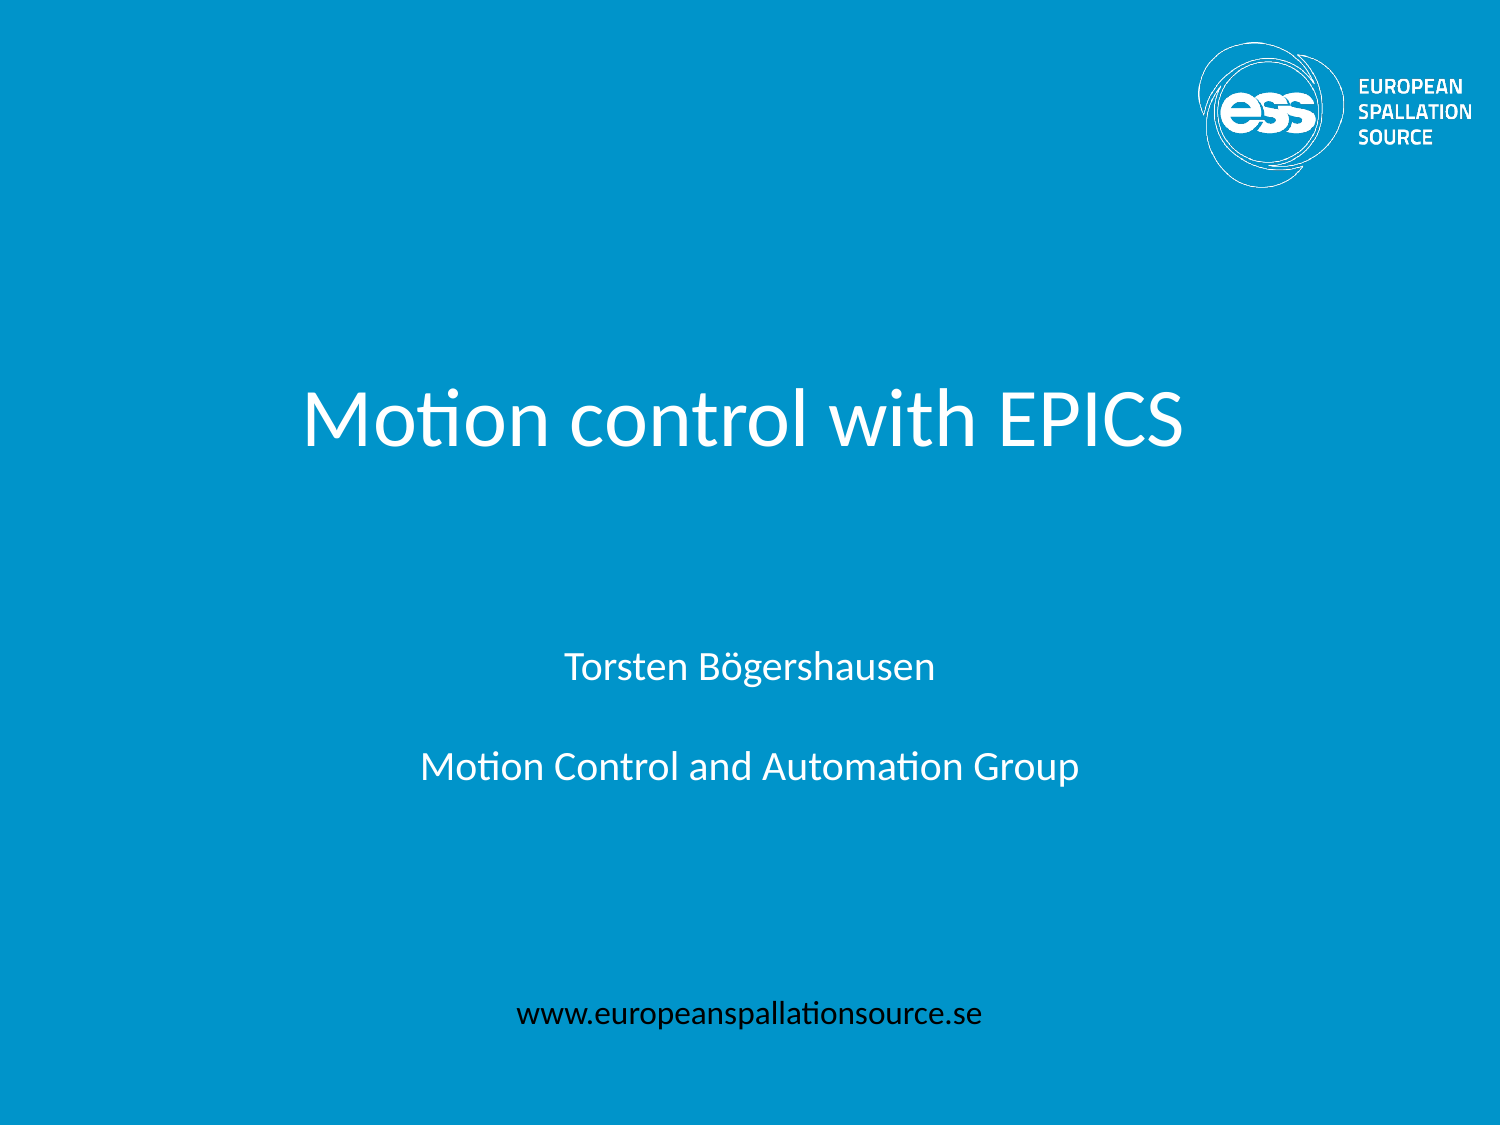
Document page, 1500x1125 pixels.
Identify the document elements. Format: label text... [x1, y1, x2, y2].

picture [1429, 105, 1438, 118]
picture [1413, 79, 1422, 93]
text_box www.europeanspallationsource.se [374, 975, 1125, 1039]
title Motion control with EPICS [106, 355, 1382, 597]
picture [1450, 79, 1455, 93]
picture [1426, 79, 1434, 93]
picture [1399, 130, 1408, 144]
picture [1455, 79, 1461, 93]
picture [1385, 130, 1395, 144]
picture [1446, 105, 1457, 119]
picture [1411, 130, 1420, 144]
picture [1383, 105, 1393, 118]
picture [1396, 105, 1403, 118]
picture [1398, 80, 1406, 93]
picture [1371, 105, 1380, 118]
picture [1417, 105, 1427, 118]
subtitle Torsten Bögershausen Motion Control and Automation Group [225, 631, 1275, 920]
picture [1371, 130, 1381, 144]
picture [1360, 112, 1367, 119]
picture [1360, 130, 1367, 144]
picture [1360, 79, 1368, 93]
picture [1437, 79, 1447, 93]
picture [1461, 105, 1465, 118]
picture [1424, 130, 1432, 144]
picture [1221, 93, 1315, 133]
picture [1466, 105, 1470, 118]
picture [1386, 79, 1395, 93]
picture [1407, 105, 1414, 118]
picture [1402, 79, 1409, 91]
picture [1360, 105, 1367, 111]
picture [1372, 79, 1381, 93]
